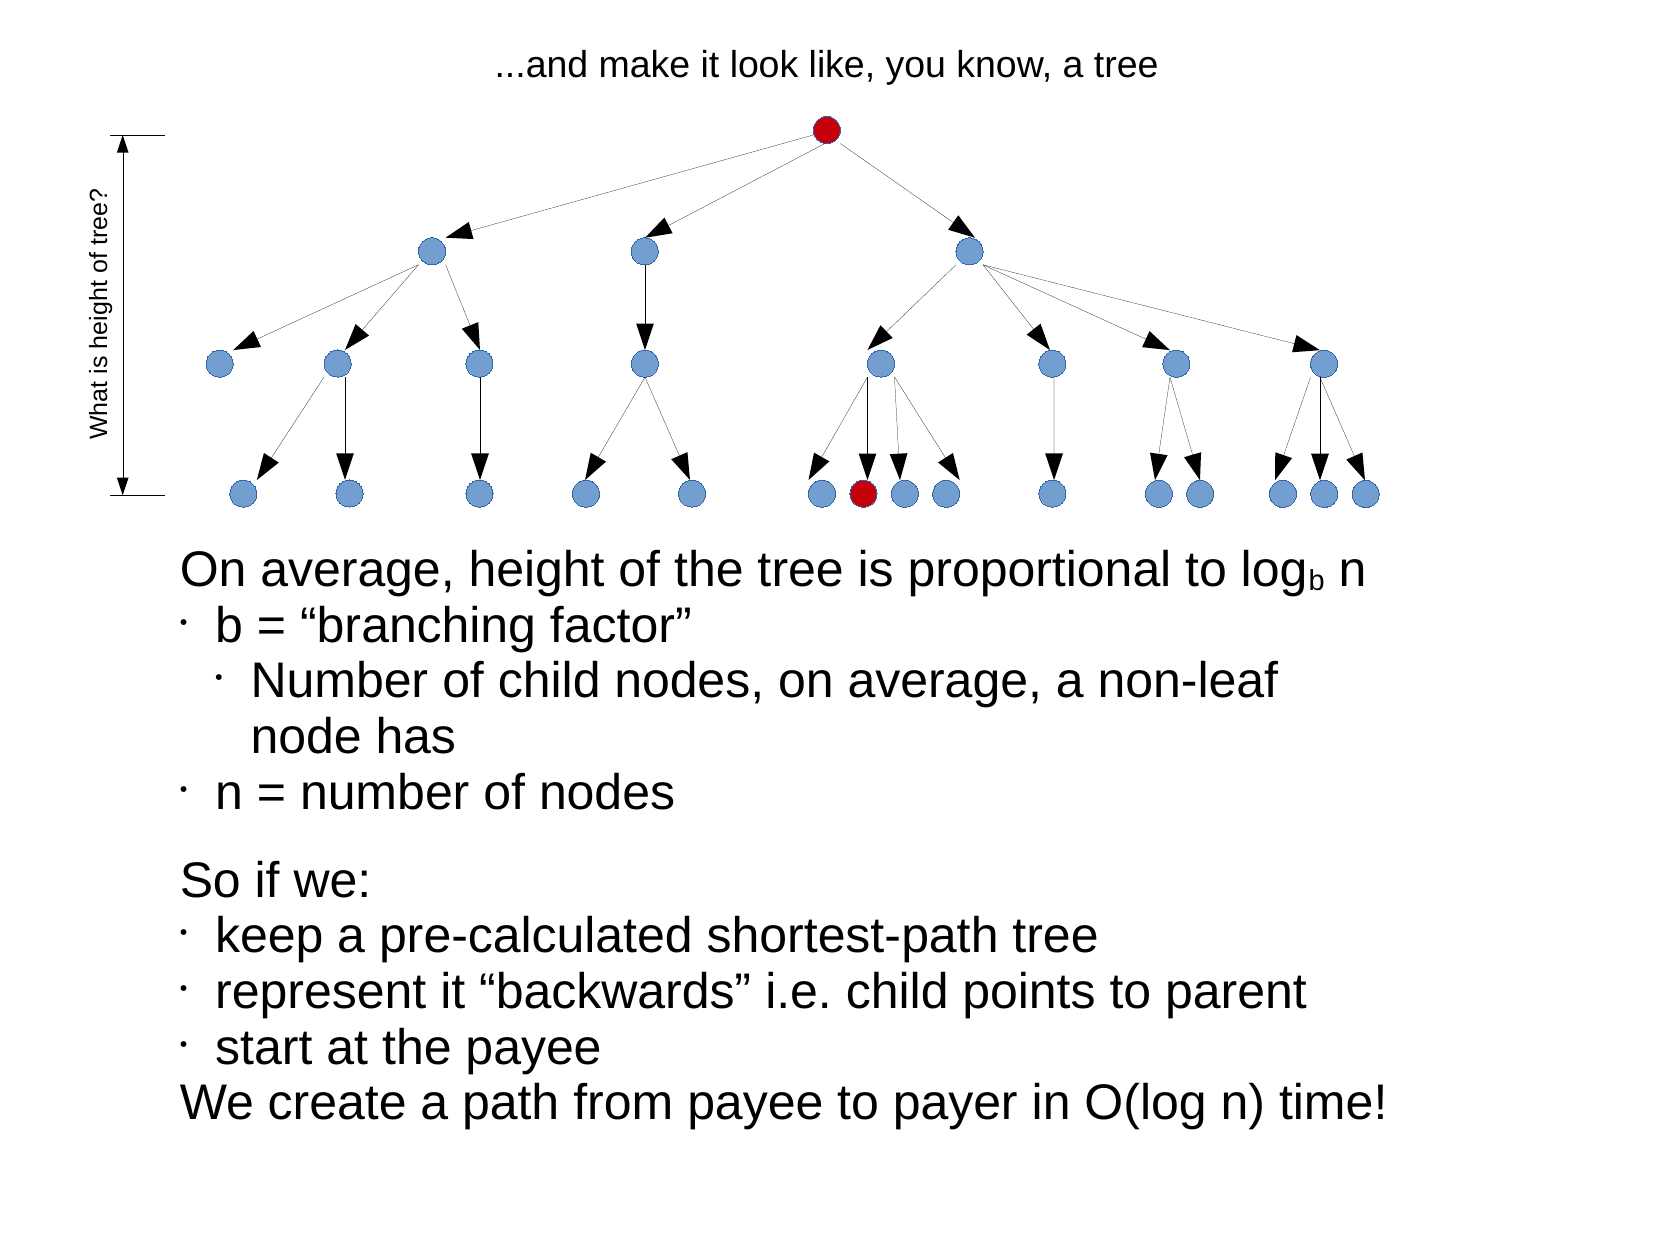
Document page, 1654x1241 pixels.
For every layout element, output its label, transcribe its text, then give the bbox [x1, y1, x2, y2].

text_box [1310, 480, 1338, 508]
text_box ...and make it look like, you know, a tree [0, 15, 1654, 114]
text_box [955, 237, 984, 265]
text_box [206, 350, 234, 378]
text_box On average, height of the tree is proportional to logb n b = “branching factor” Number of child nodes, on average, a non-leaf node has n = number of nodes [165, 525, 1411, 836]
text_box [1352, 480, 1380, 508]
text_box [631, 350, 659, 378]
text_box [1038, 350, 1066, 378]
text_box [631, 237, 659, 265]
text_box [1145, 480, 1173, 508]
text_box [1038, 480, 1066, 508]
text_box [849, 480, 878, 508]
text_box [867, 350, 895, 378]
text_box [465, 480, 494, 508]
text_box [324, 349, 352, 378]
text_box [572, 480, 600, 508]
text_box So if we: keep a pre-calculated shortest-path tree represent it “backwards” i.e. child points to parent start at the payee We create a path from payee to payer in O(log n) time! [165, 844, 1411, 1138]
text_box [813, 116, 841, 144]
text_box [932, 480, 960, 508]
text_box [465, 350, 493, 378]
text_box [335, 479, 364, 508]
text_box [1162, 350, 1190, 378]
text_box [1310, 350, 1338, 378]
text_box [1269, 480, 1297, 508]
text_box [418, 237, 446, 265]
text_box [1186, 480, 1214, 508]
text_box [229, 480, 257, 508]
text_box [891, 480, 919, 508]
text_box [678, 480, 706, 508]
text_box [808, 480, 836, 508]
